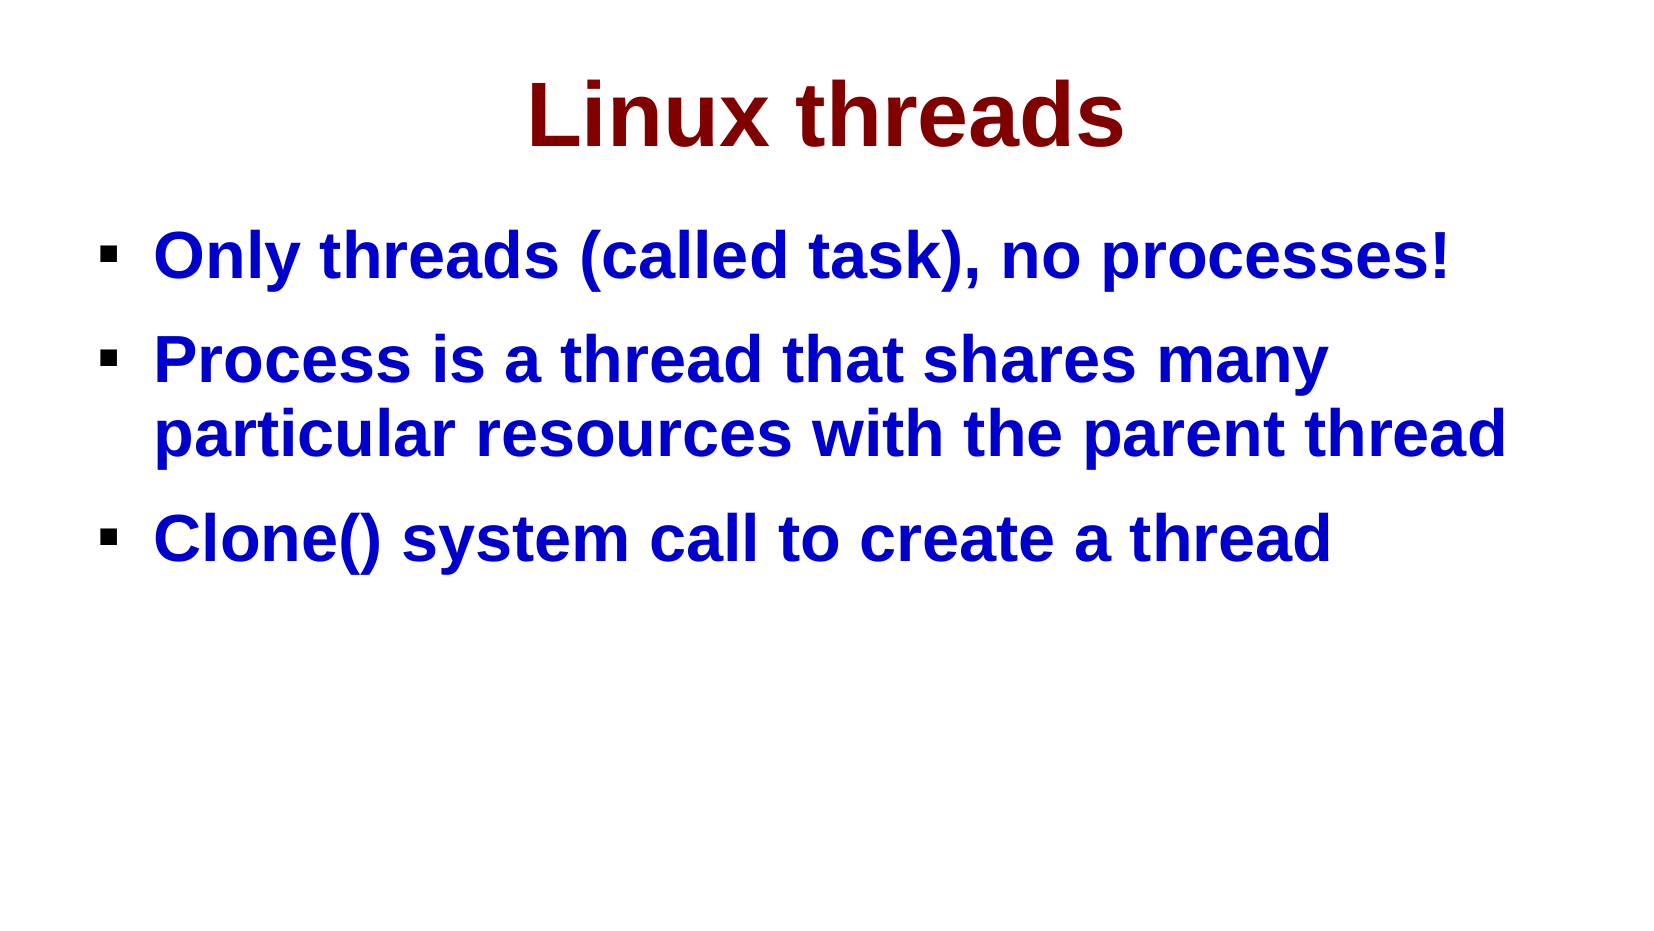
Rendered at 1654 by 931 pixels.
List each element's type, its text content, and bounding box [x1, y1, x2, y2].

title Linux threads [82, 37, 1571, 193]
list Only threads (called task), no processes! Process is a thread that shares many particular resources with the parent thread Clone() system call to create a thread [82, 217, 1571, 757]
